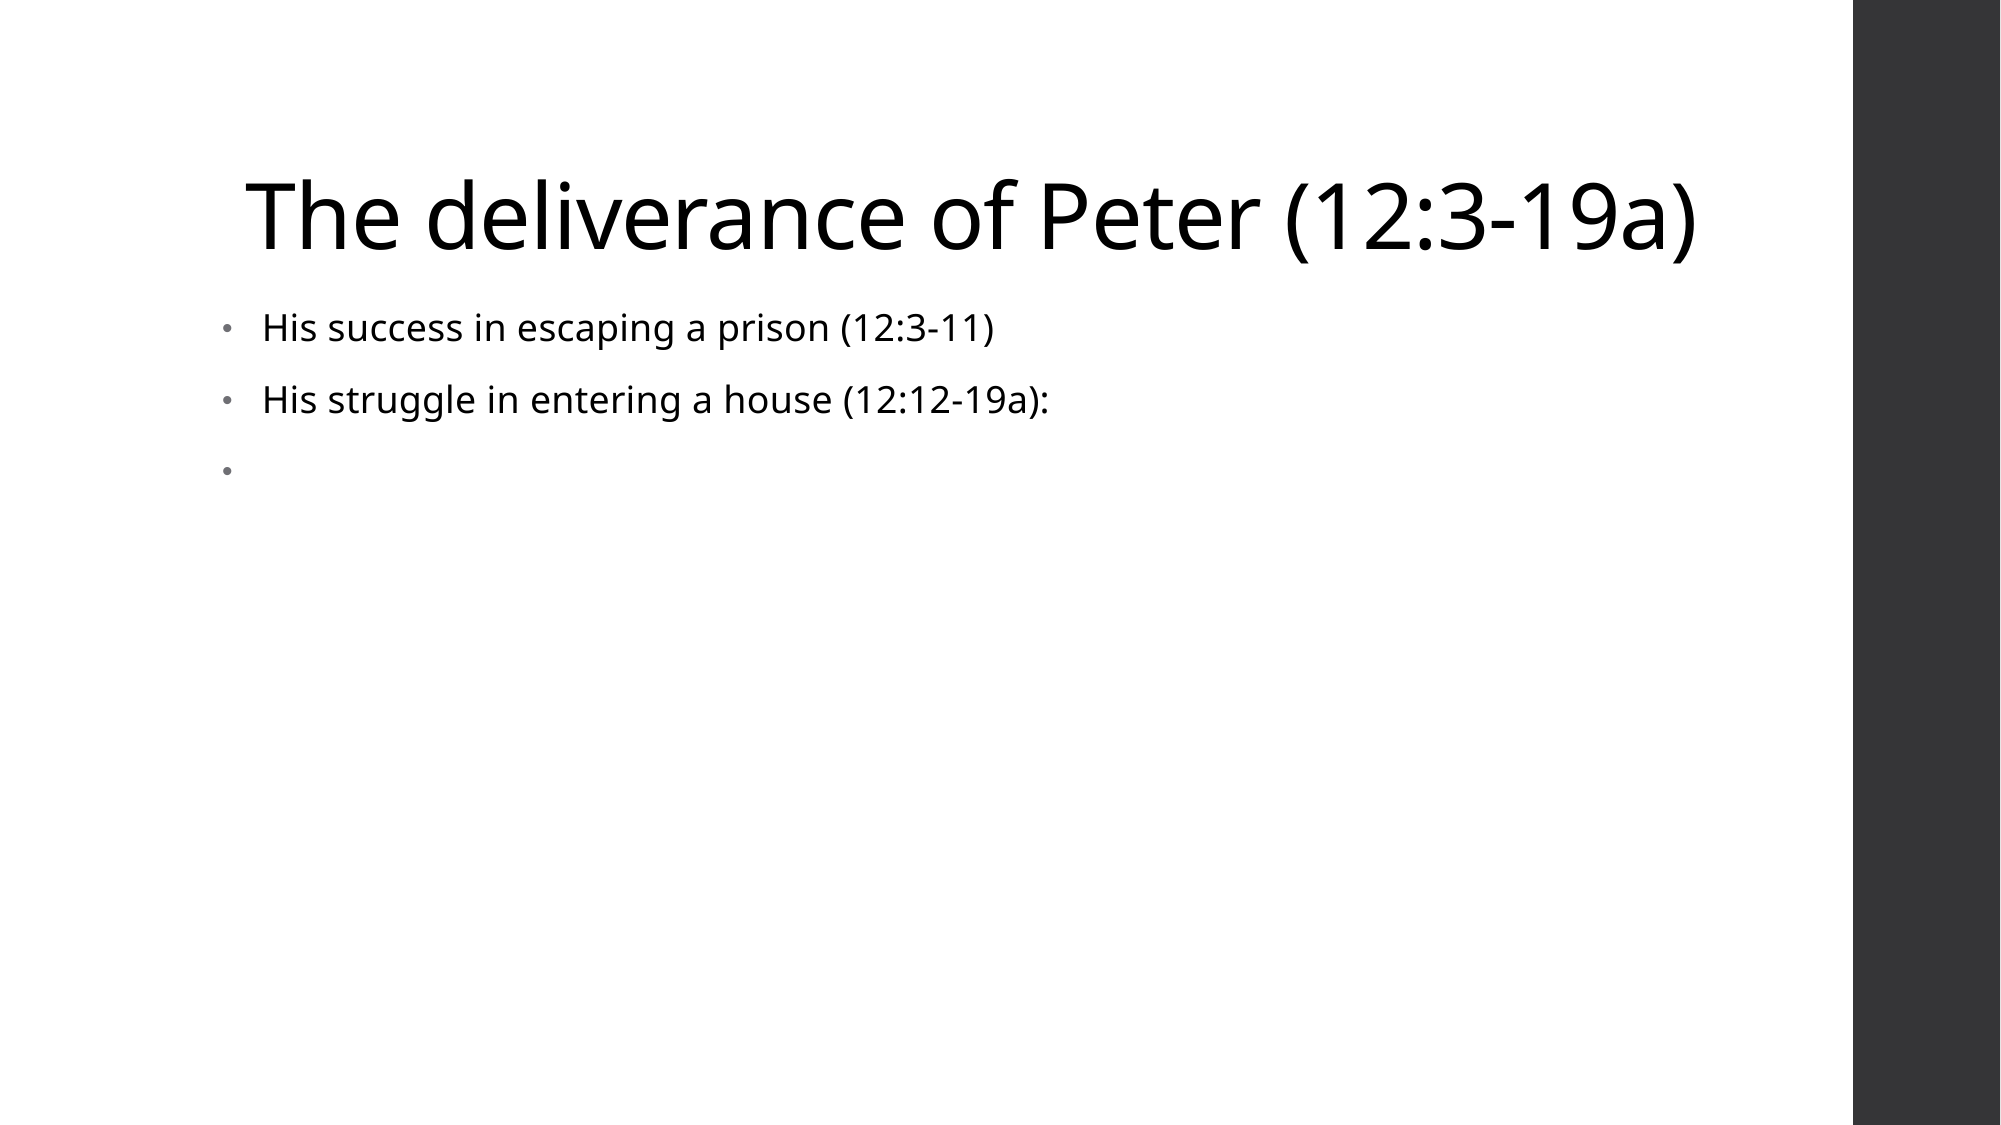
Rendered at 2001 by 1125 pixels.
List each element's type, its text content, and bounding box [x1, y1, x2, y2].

list His success in escaping a prison (12:3-11) His struggle in entering a house (12:12-19a): [206, 299, 1617, 1014]
title The deliverance of Peter (12:3-19a) [206, 60, 1797, 278]
